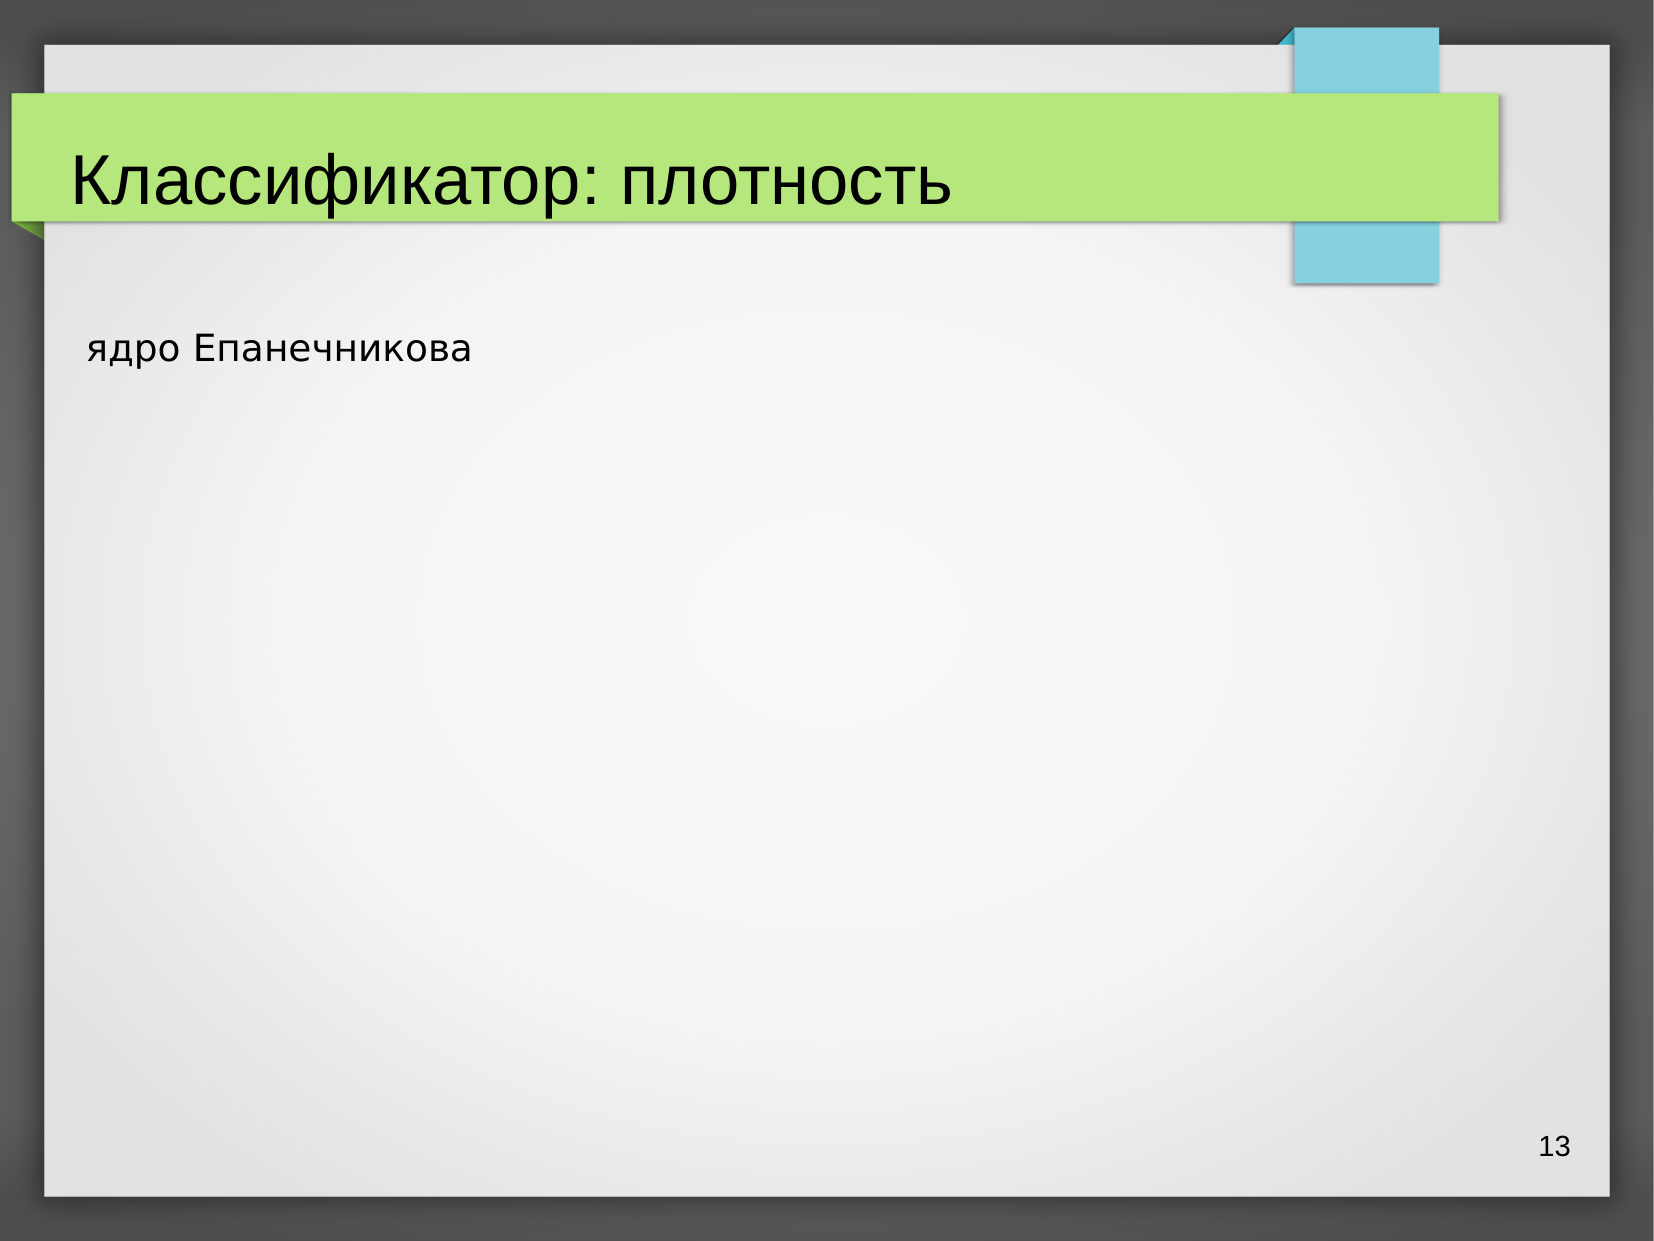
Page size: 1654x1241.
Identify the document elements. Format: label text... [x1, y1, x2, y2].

picture [0, 0, 1654, 1241]
title Классификатор: плотность [70, 76, 1559, 284]
text_box ядро Епанечникова [70, 318, 1548, 780]
